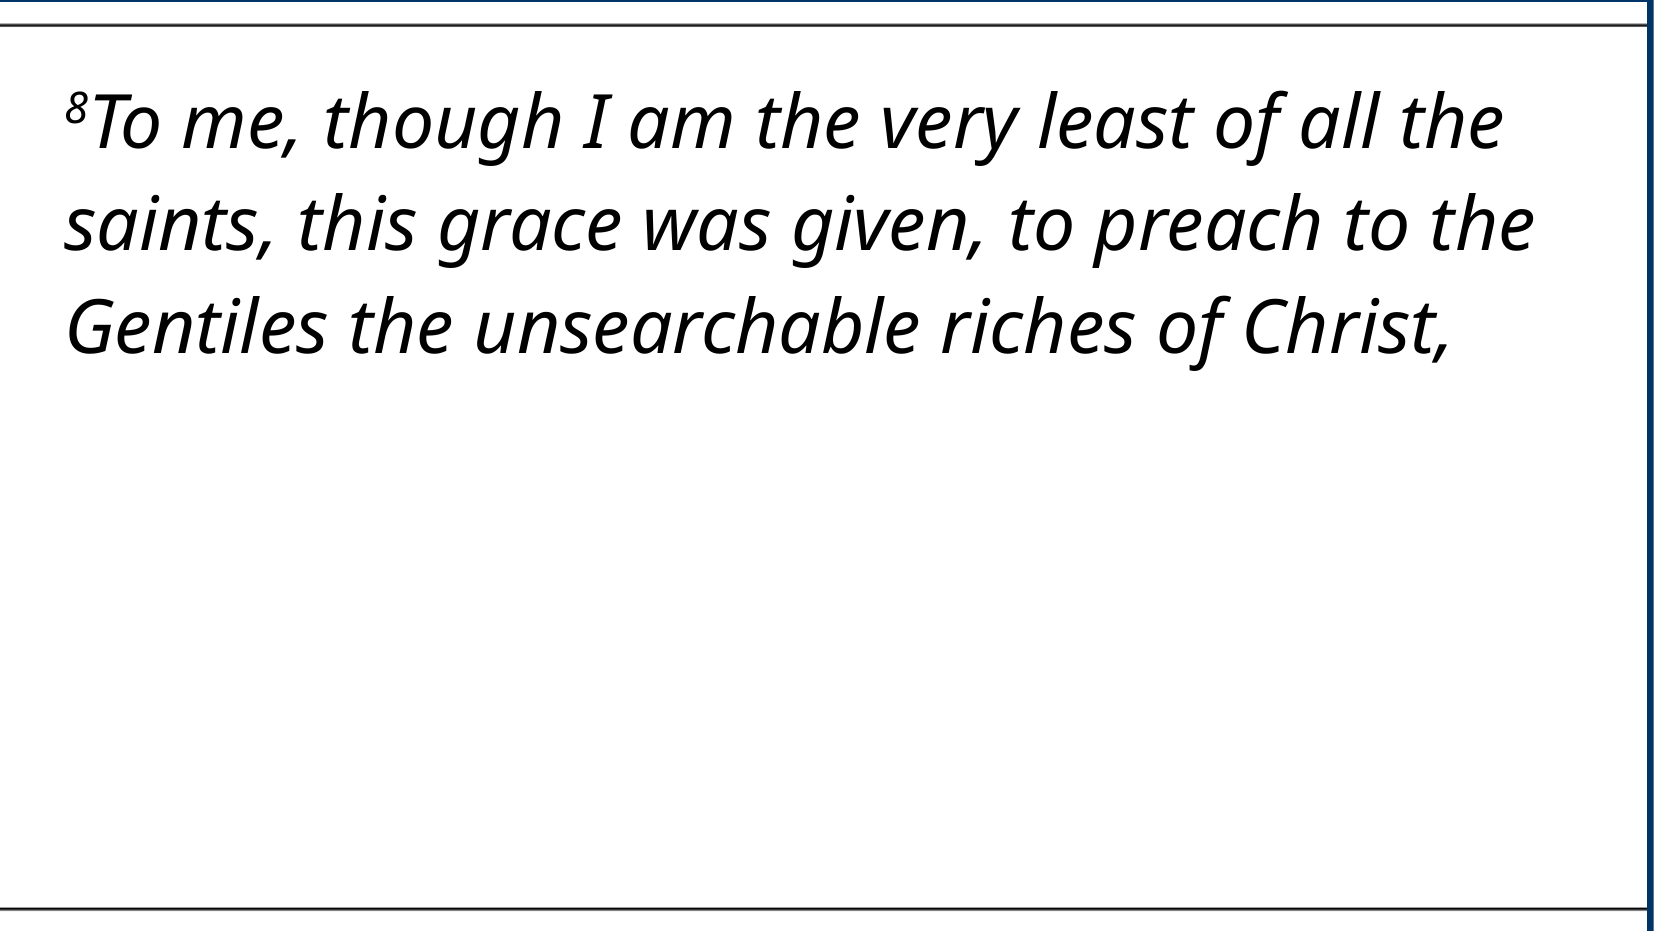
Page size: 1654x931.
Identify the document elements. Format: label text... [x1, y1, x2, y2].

picture [0, 0, 1654, 931]
text_box 8To me, though I am the very least of all the saints, this grace was given, to preach to the Gentiles the unsearchable riches of Christ, [49, 60, 1595, 376]
